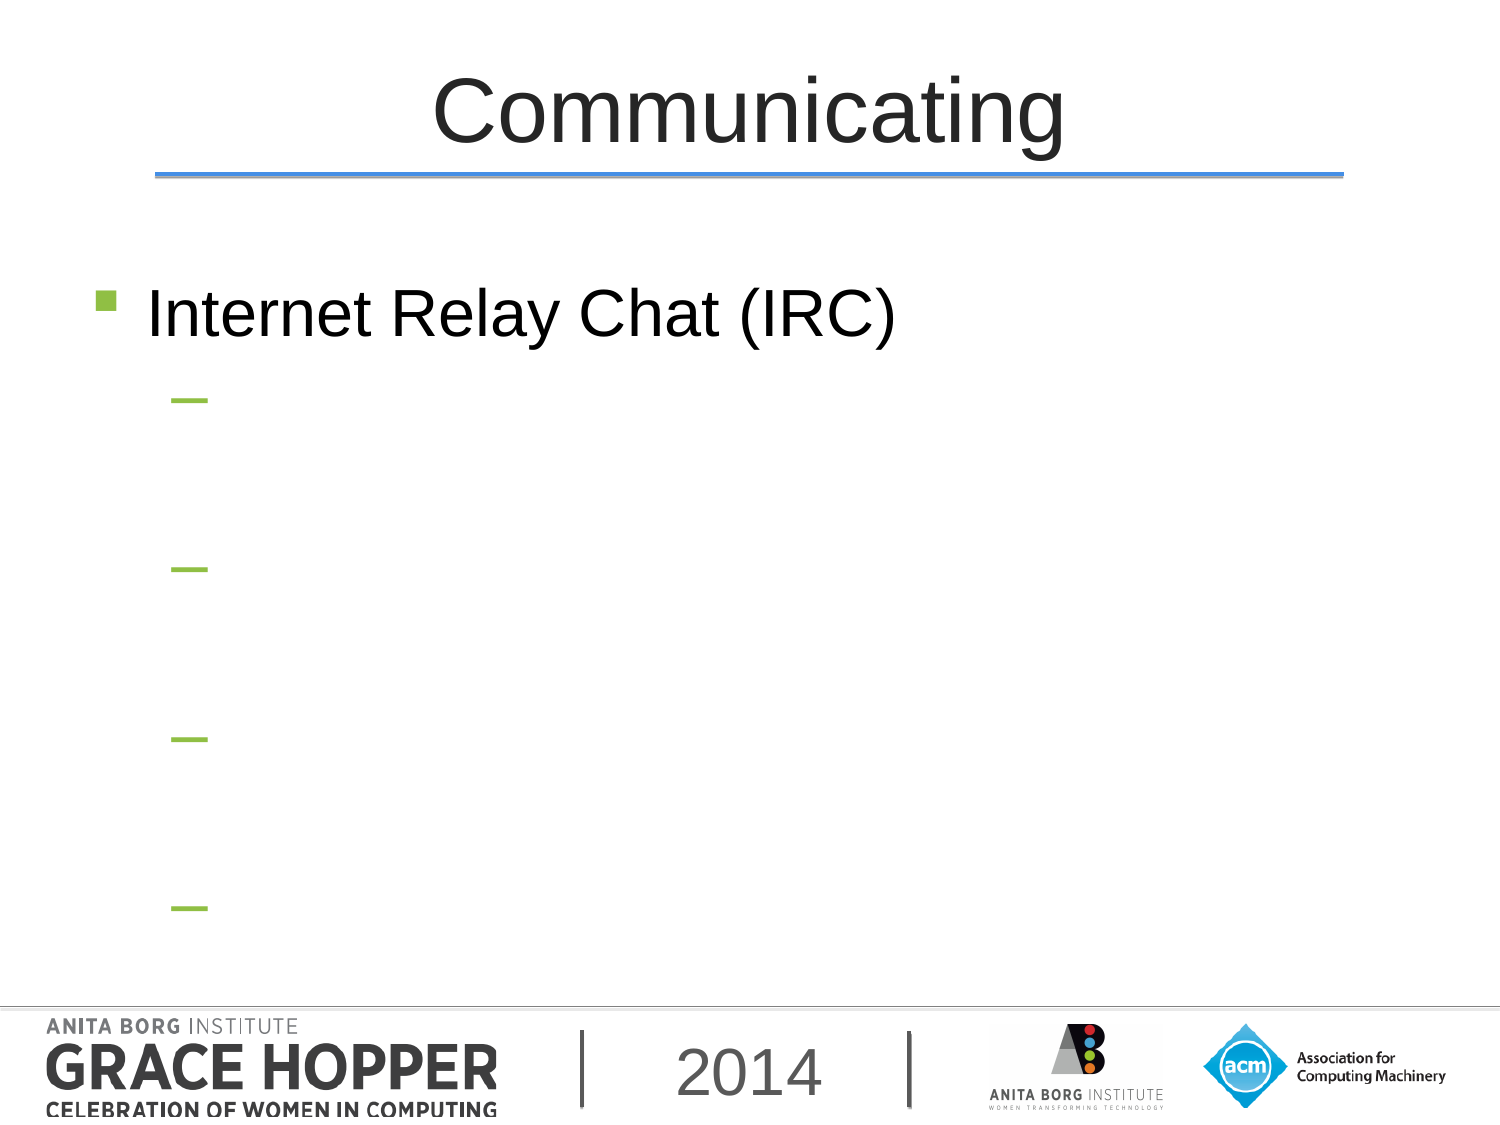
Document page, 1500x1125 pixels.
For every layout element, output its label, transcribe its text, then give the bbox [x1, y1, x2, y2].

list Internet Relay Chat (IRC) Looks like multi-way text messaging Use a dedicated client (not a web client) Connect to a network Once on the network, join a channel [75, 262, 1425, 1005]
title Communicating [75, 19, 1425, 191]
picture [989, 1024, 1163, 1110]
